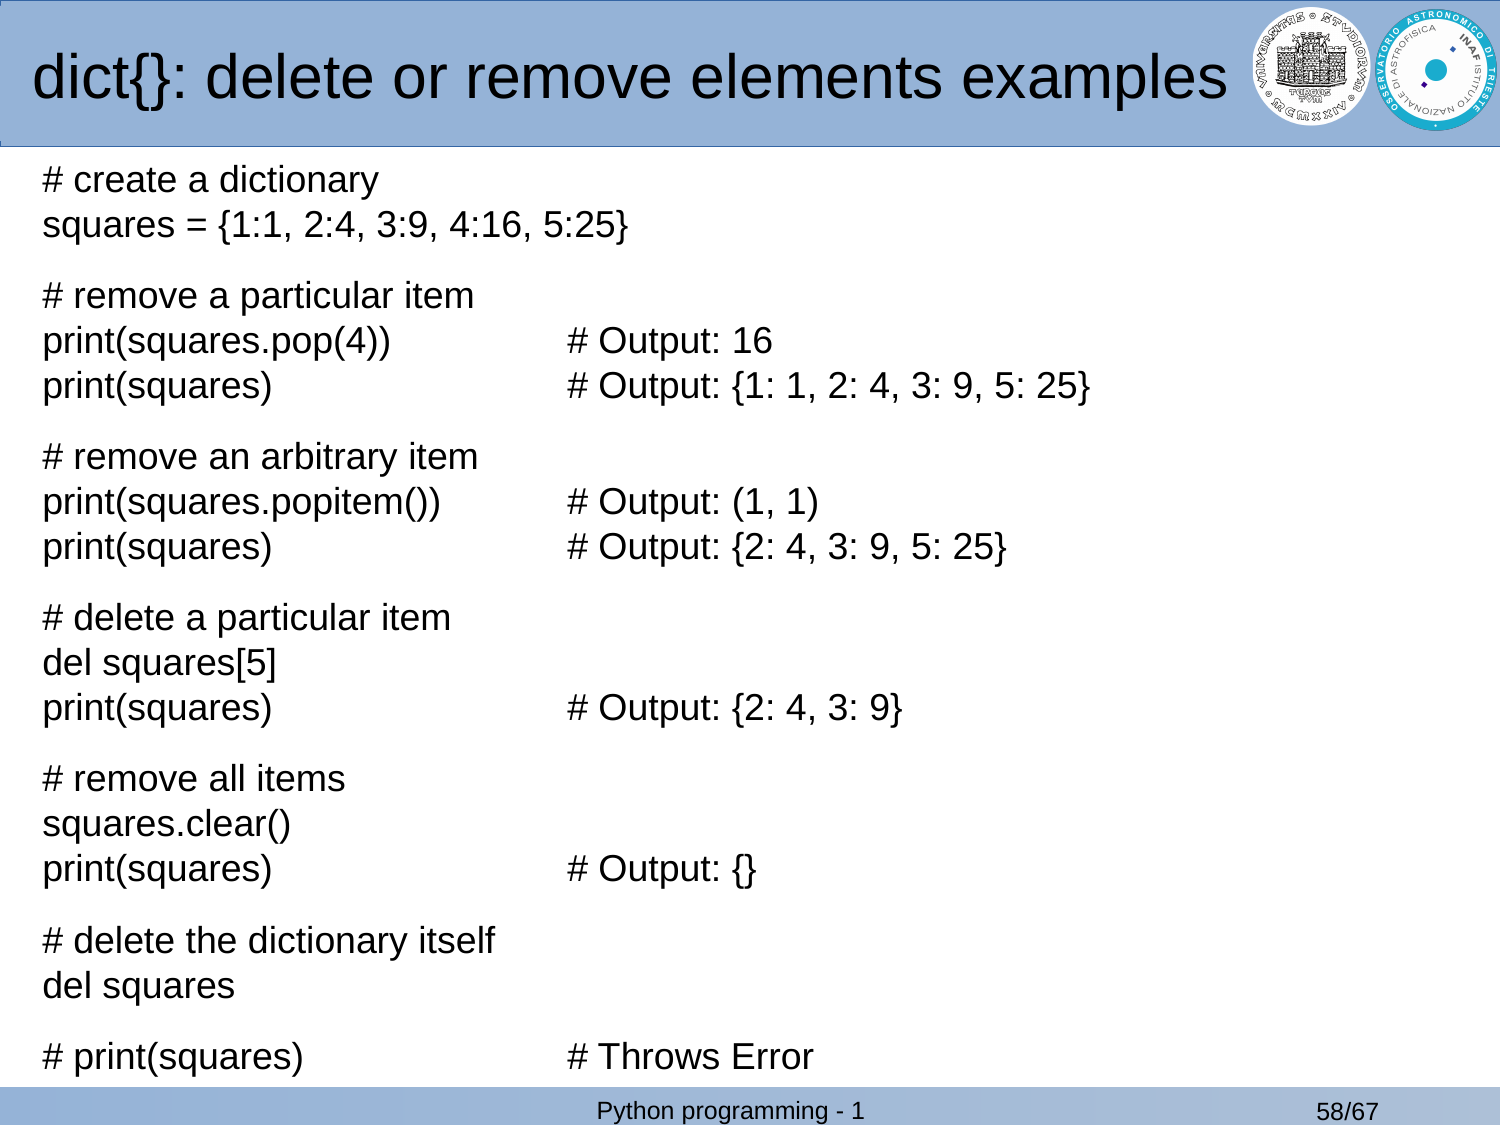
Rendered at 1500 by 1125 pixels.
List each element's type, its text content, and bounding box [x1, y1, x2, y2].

text_box dict{}: delete or remove elements examples [0, 5, 1253, 141]
list # create a dictionary squares = {1:1, 2:4, 3:9, 4:16, 5:25} # remove a particular item print(squares.pop(4)) # Output: 16 print(squares) # Output: {1: 1, 2: 4, 3: 9, 5: 25} # remove an arbitrary item print(squares.popitem()) # Output: (1, 1) print(squares) # Output: {2: 4, 3: 9, 5: 25} # delete a particular item del squares[5] print(squares) # Output: {2: 4, 3: 9} # remove all items squares.clear() print(squares) # Output: {} # delete the dictionary itself del squares # print(squares) # Throws Error [27, 146, 1500, 1059]
picture [1253, 0, 1500, 146]
